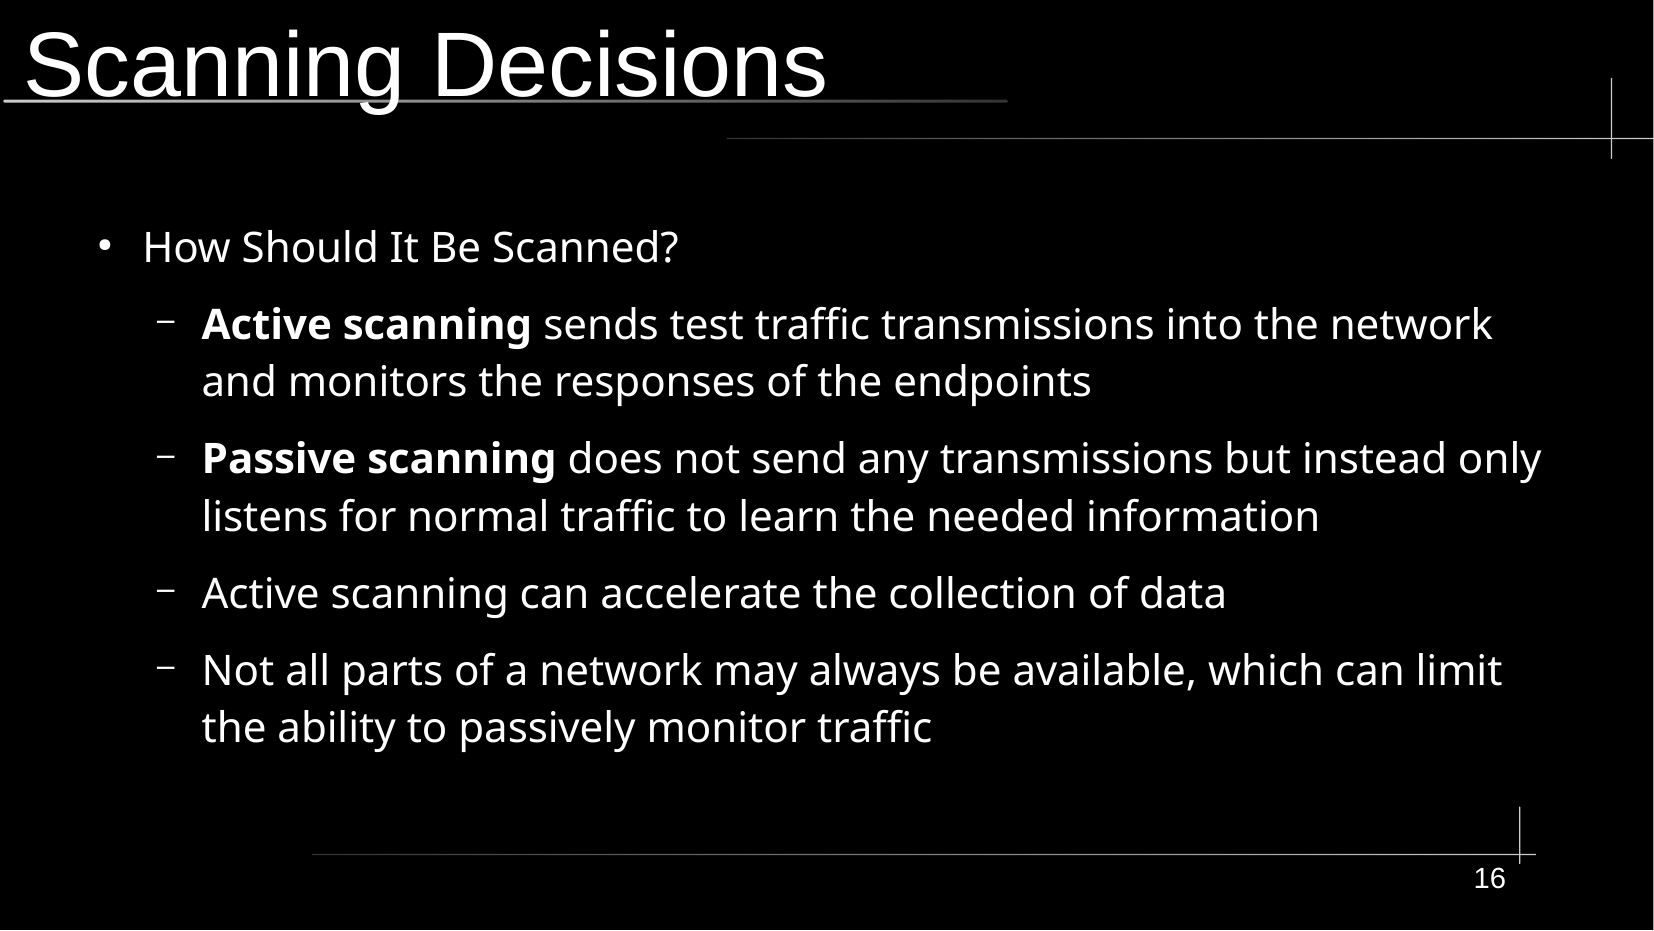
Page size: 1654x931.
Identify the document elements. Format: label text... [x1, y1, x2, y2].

title Scanning Decisions [23, 11, 1589, 119]
list How Should It Be Scanned? Active scanning sends test traffic transmissions into the network and monitors the responses of the endpoints Passive scanning does not send any transmissions but instead only listens for normal traffic to learn the needed information Active scanning can accelerate the collection of data Not all parts of a network may always be available, which can limit the ability to passively monitor traffic [82, 217, 1571, 758]
